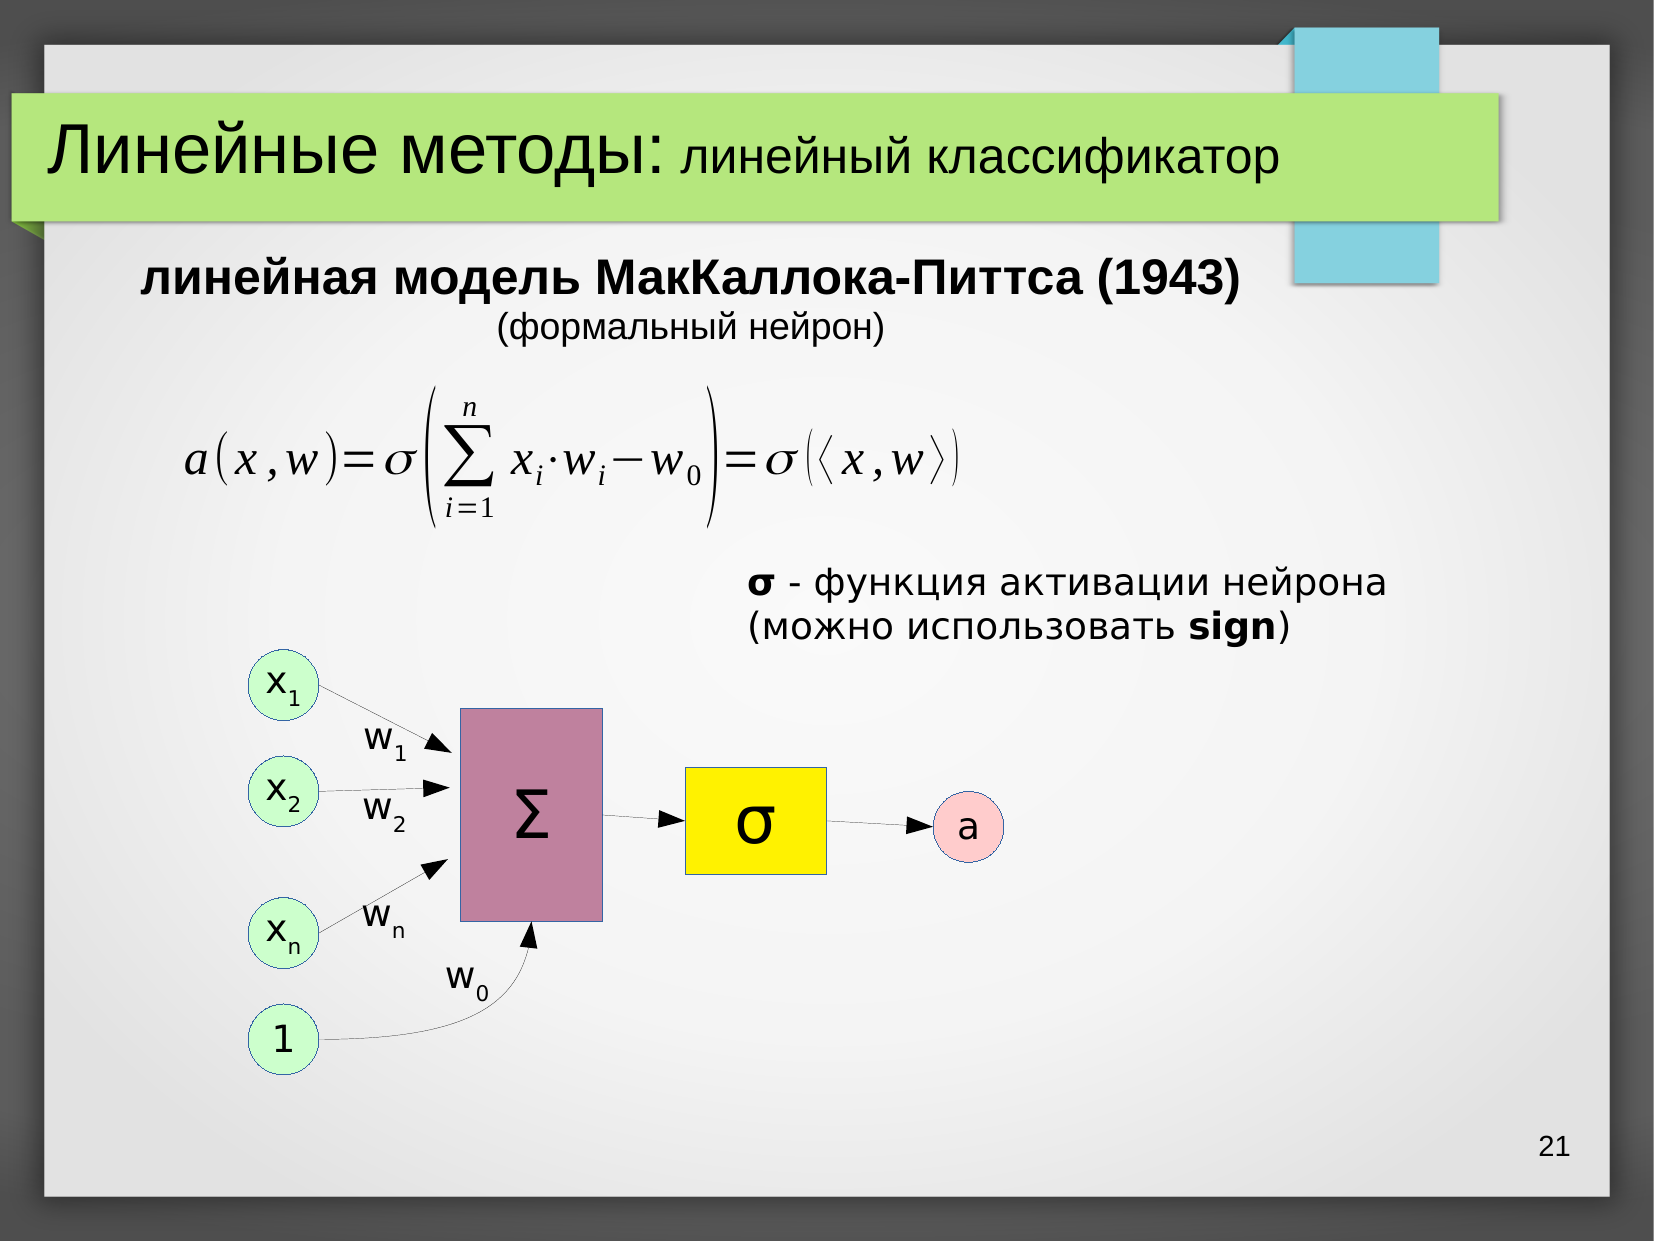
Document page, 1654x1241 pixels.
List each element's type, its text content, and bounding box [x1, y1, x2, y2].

picture [0, 0, 1654, 1241]
chart [177, 382, 967, 532]
text_box x2 [248, 755, 319, 827]
subtitle линейная модель МакКаллока-Питтса (1943) (формальный нейрон) [94, 242, 1288, 355]
text_box σ [685, 767, 827, 875]
text_box σ - функция активации нейрона (можно использовать sign) [732, 553, 1560, 656]
text_box 1 [248, 1003, 319, 1075]
text_box x1 [248, 649, 319, 721]
text_box a [933, 791, 1004, 863]
title Линейные методы: линейный классификатор [47, 109, 1501, 189]
text_box Σ [460, 708, 603, 922]
text_box xn [248, 897, 319, 969]
